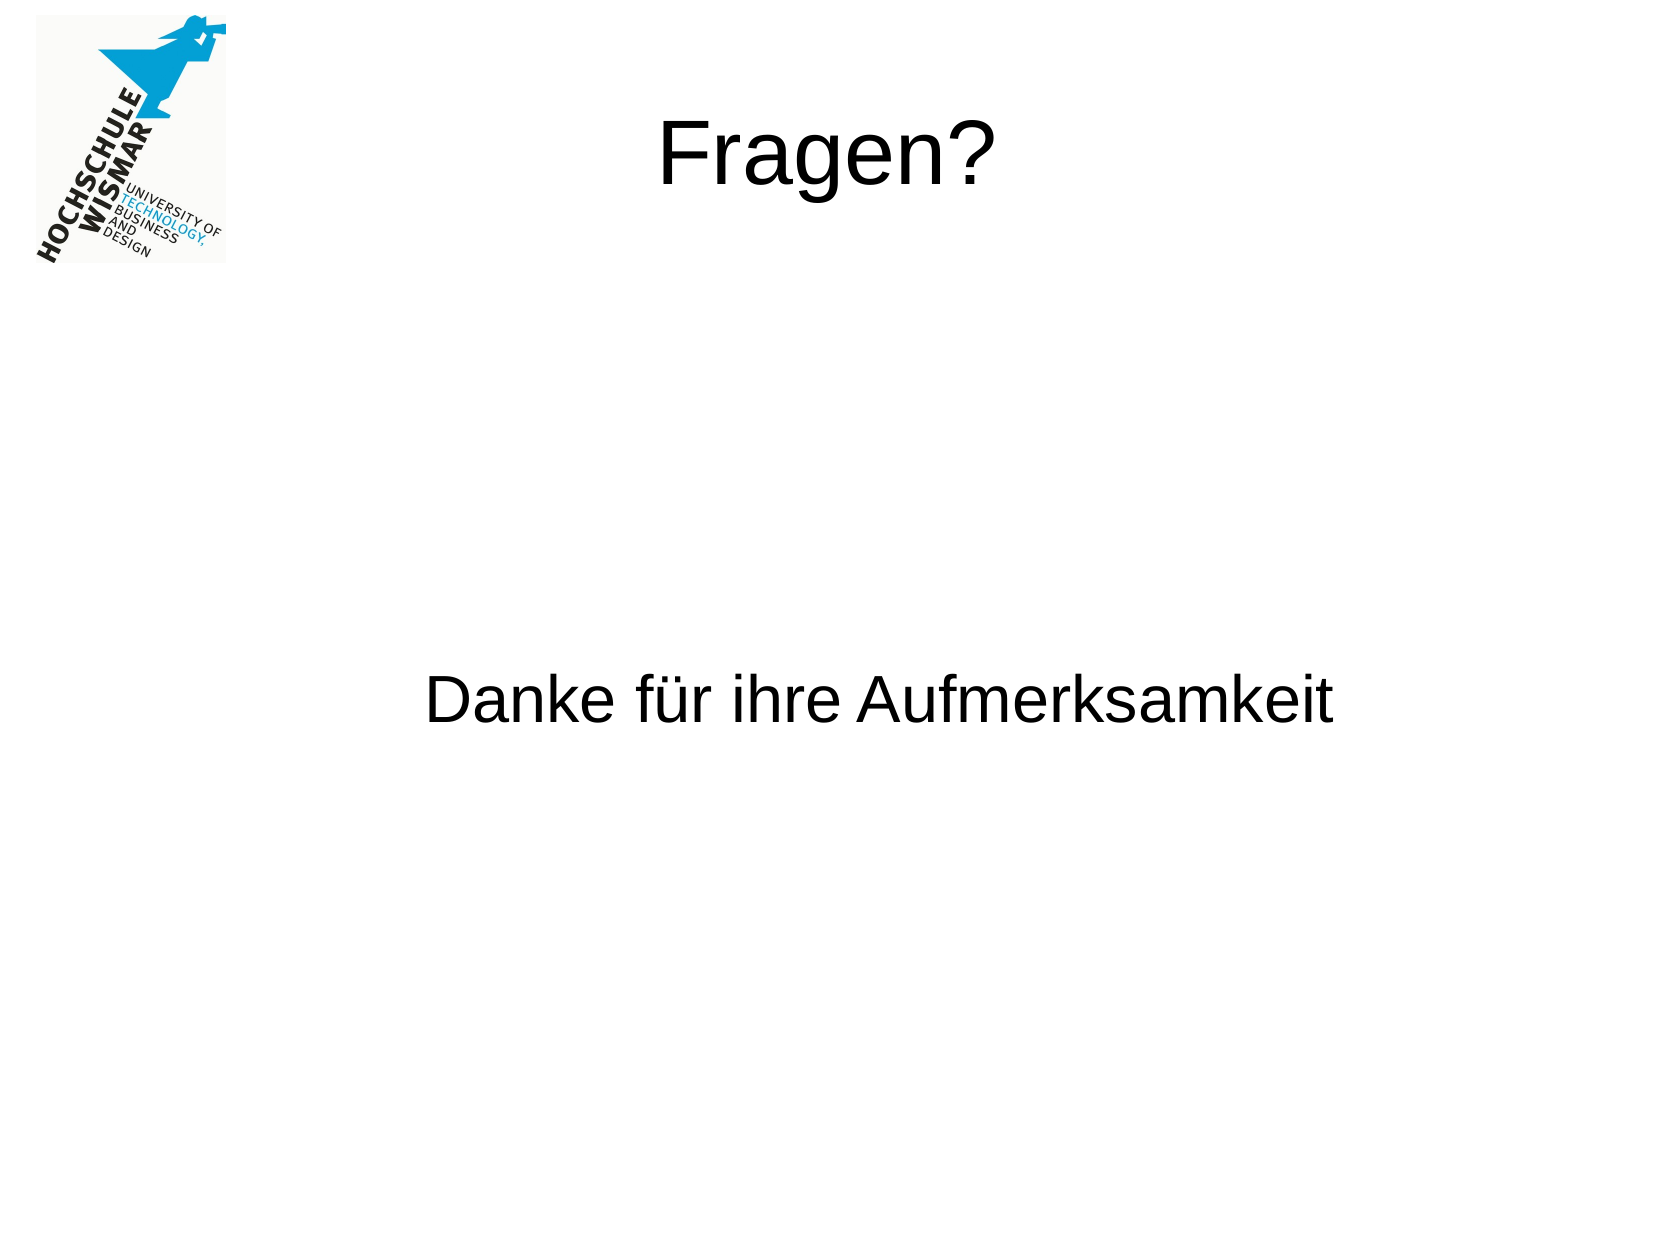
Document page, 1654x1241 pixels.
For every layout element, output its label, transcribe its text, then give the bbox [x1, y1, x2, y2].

picture [36, 15, 226, 263]
picture [197, 15, 226, 25]
picture [195, 33, 206, 44]
subtitle Danke für ihre Aufmerksamkeit [82, 290, 1571, 1109]
title Fragen? [226, 49, 1571, 257]
